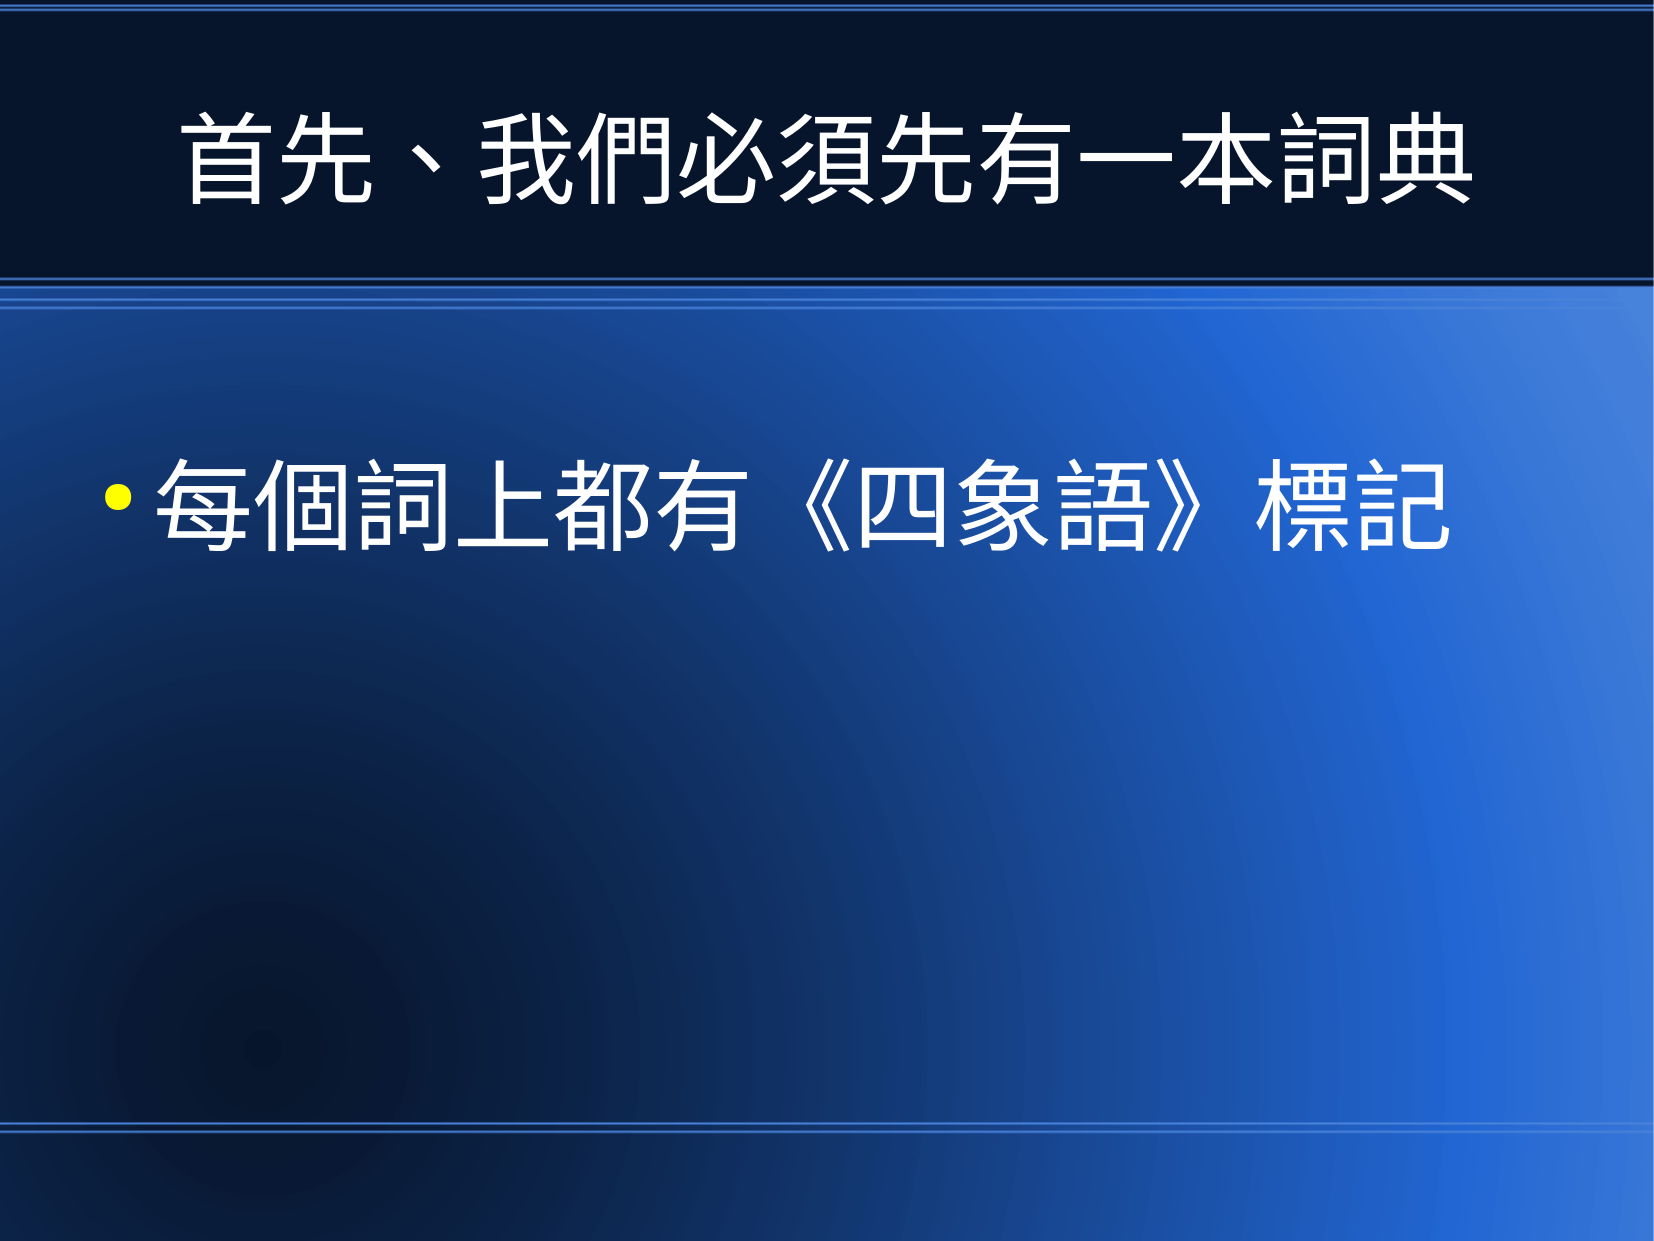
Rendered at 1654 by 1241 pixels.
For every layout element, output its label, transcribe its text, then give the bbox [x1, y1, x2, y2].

picture [0, 0, 1654, 1241]
list 每個詞上都有《四象語》標記 [82, 355, 1571, 1241]
title 首先、我們必須先有一本詞典 [82, 49, 1571, 257]
